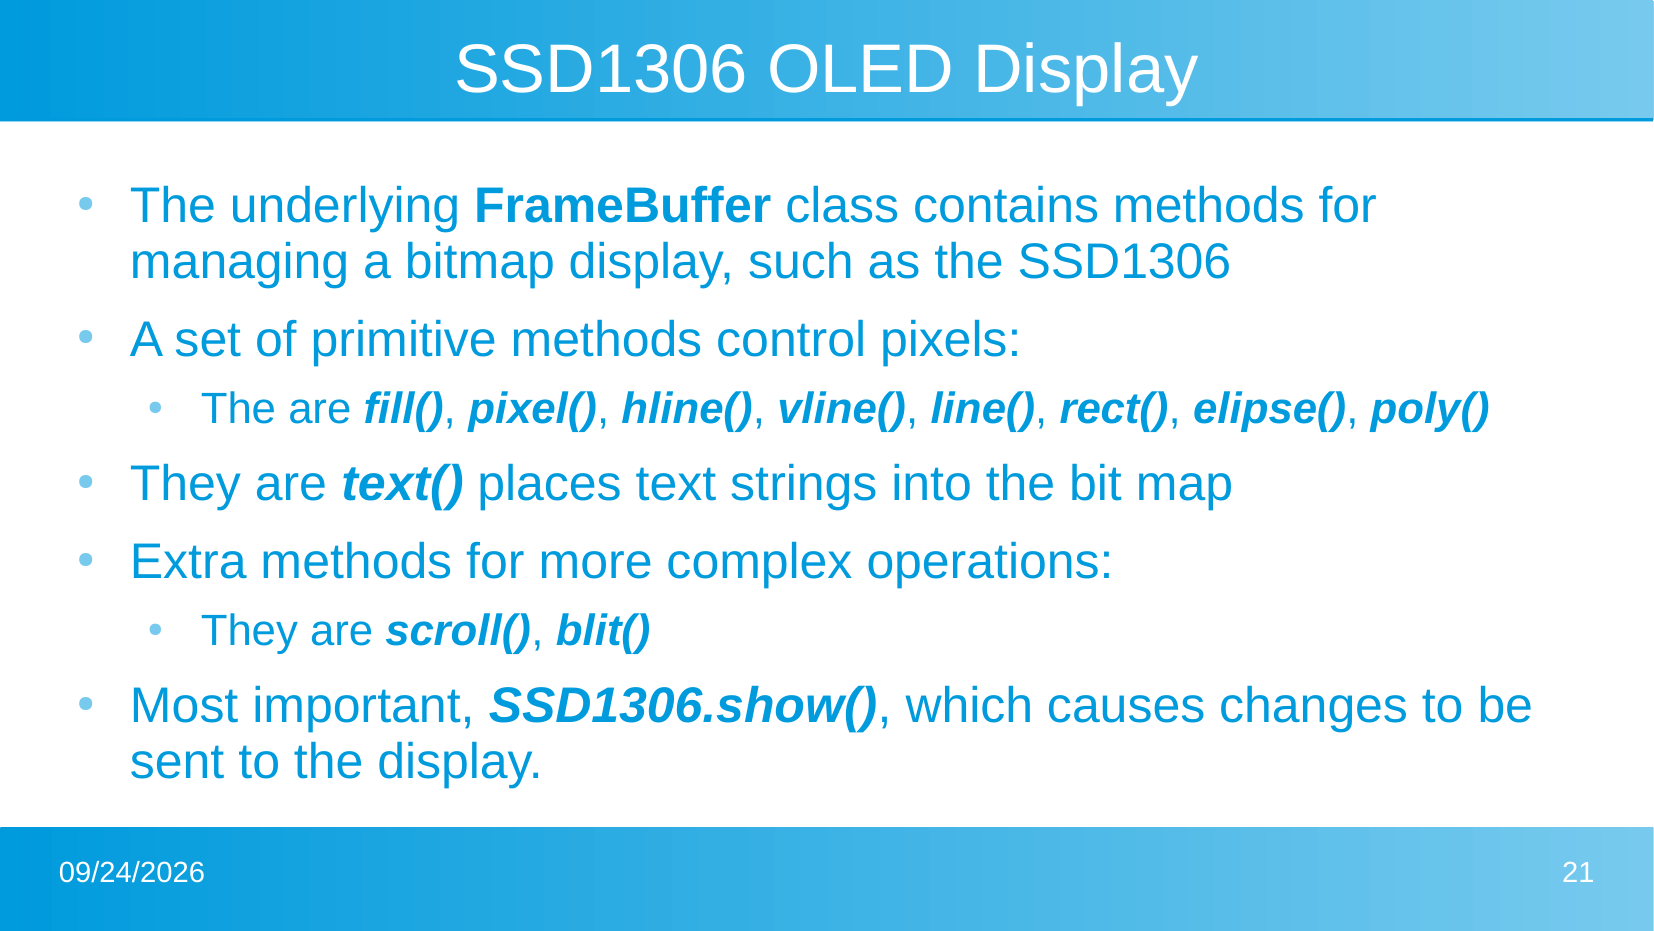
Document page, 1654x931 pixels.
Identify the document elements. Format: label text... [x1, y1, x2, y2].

title SSD1306 OLED Display [59, 29, 1595, 108]
list The underlying FrameBuffer class contains methods for managing a bitmap display, such as the SSD1306 A set of primitive methods control pixels: The are fill(), pixel(), hline(), vline(), line(), rect(), elipse(), poly() They are text() places text strings into the bit map Extra methods for more complex operations: They are scroll(), blit() Most important, SSD1306.show(), which causes changes to be sent to the display. [59, 177, 1595, 788]
